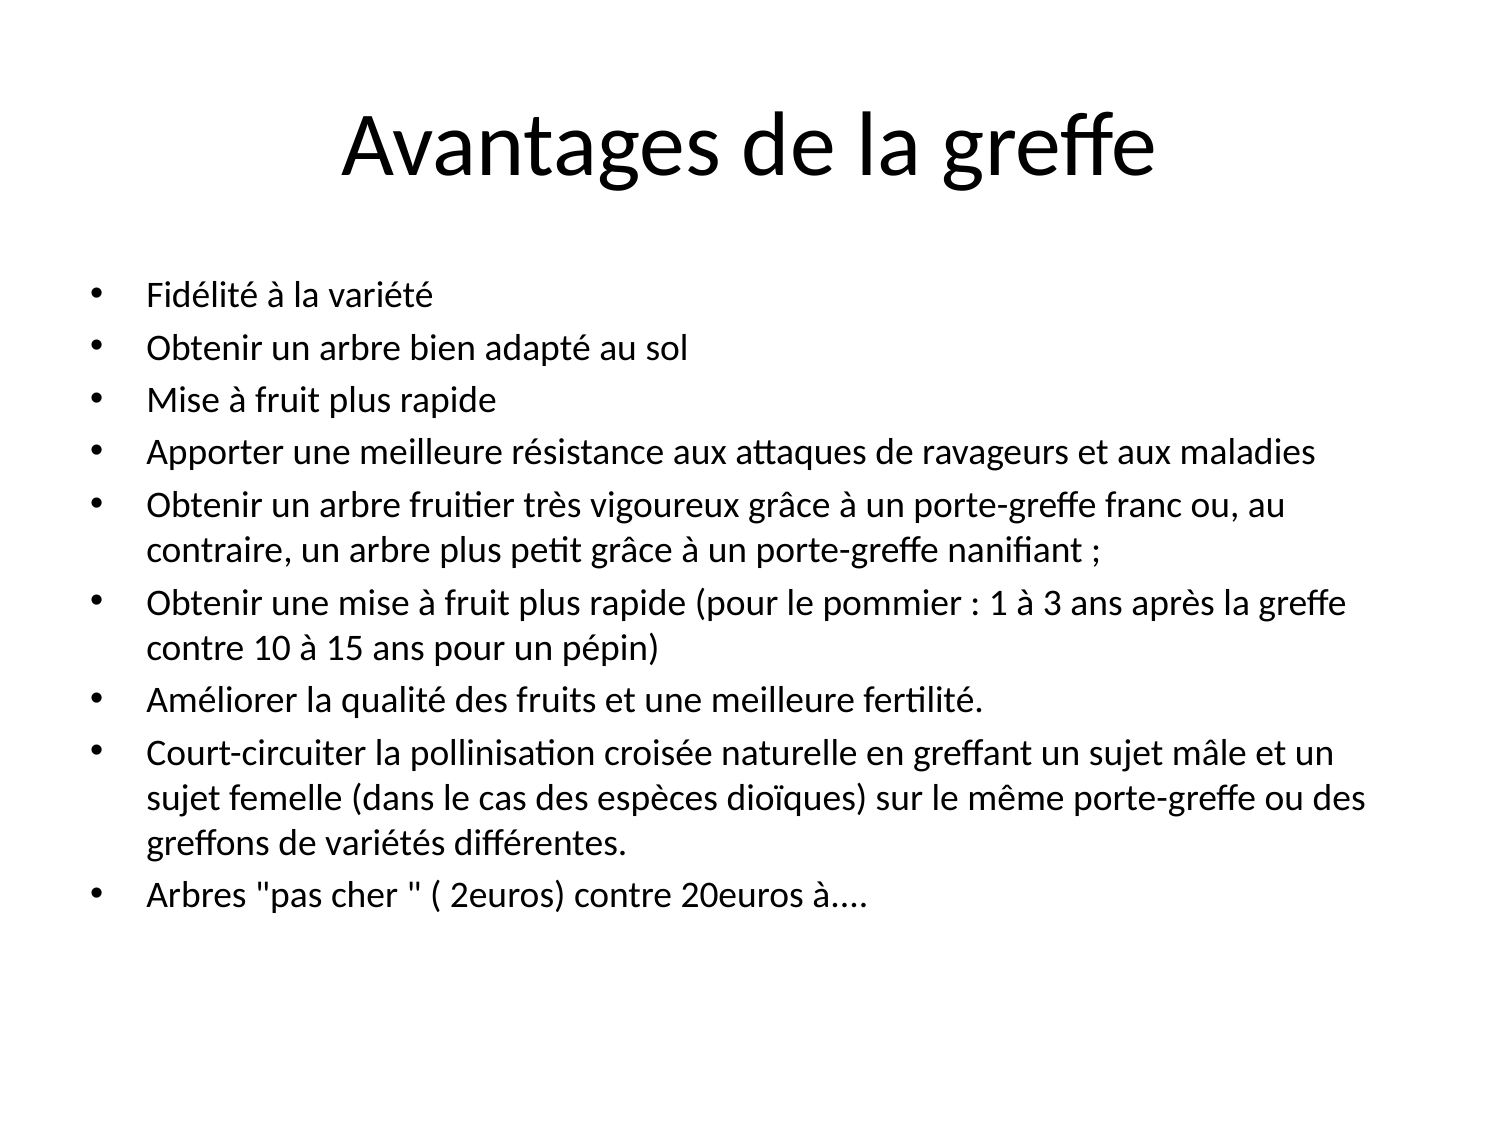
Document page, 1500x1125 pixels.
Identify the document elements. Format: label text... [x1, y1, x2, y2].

list Fidélité à la variété Obtenir un arbre bien adapté au sol Mise à fruit plus rapide Apporter une meilleure résistance aux attaques de ravageurs et aux maladies Obtenir un arbre fruitier très vigoureux grâce à un porte-greffe franc ou, au contraire, un arbre plus petit grâce à un porte-greffe nanifiant ; Obtenir une mise à fruit plus rapide (pour le pommier : 1 à 3 ans après la greffe contre 10 à 15 ans pour un pépin) Améliorer la qualité des fruits et une meilleure fertilité. Court-circuiter la pollinisation croisée naturelle en greffant un sujet mâle et un sujet femelle (dans le cas des espèces dioïques) sur le même porte-greffe ou des greffons de variétés différentes. Arbres "pas cher " ( 2euros) contre 20euros à.... [75, 262, 1425, 1005]
title Avantages de la greffe [75, 45, 1425, 233]
